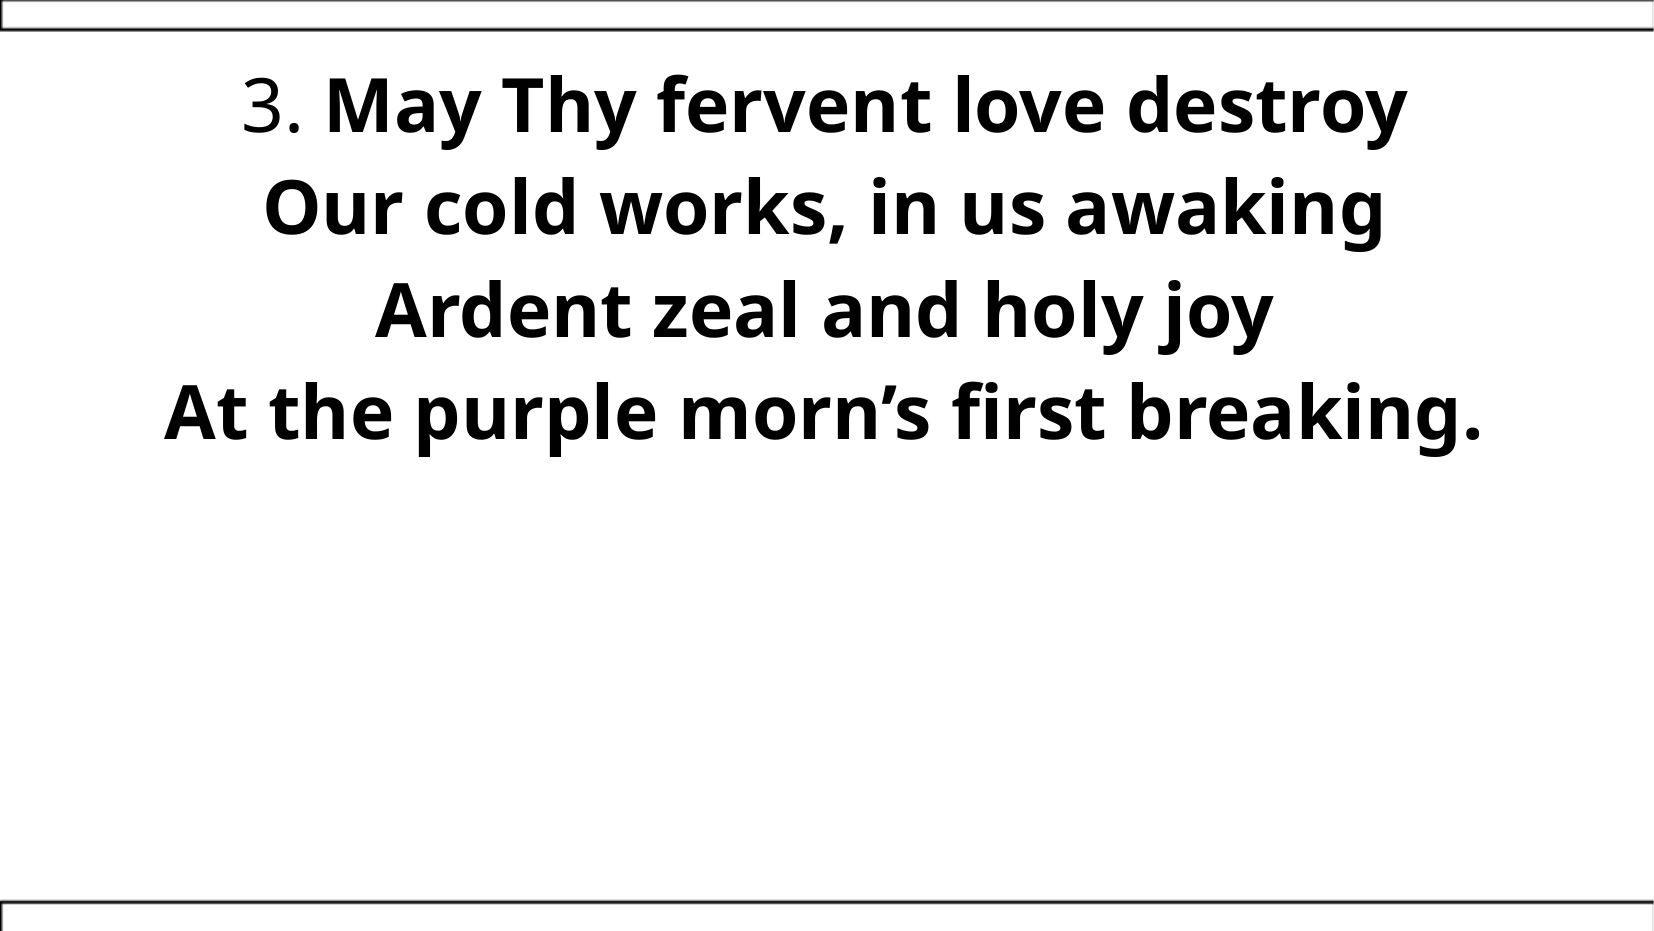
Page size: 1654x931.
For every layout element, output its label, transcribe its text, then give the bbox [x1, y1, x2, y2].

text_box 3. May Thy fervent love destroy Our cold works, in us awaking Ardent zeal and holy joy At the purple morn’s first breaking. [105, 45, 1546, 460]
picture [0, 0, 1654, 931]
